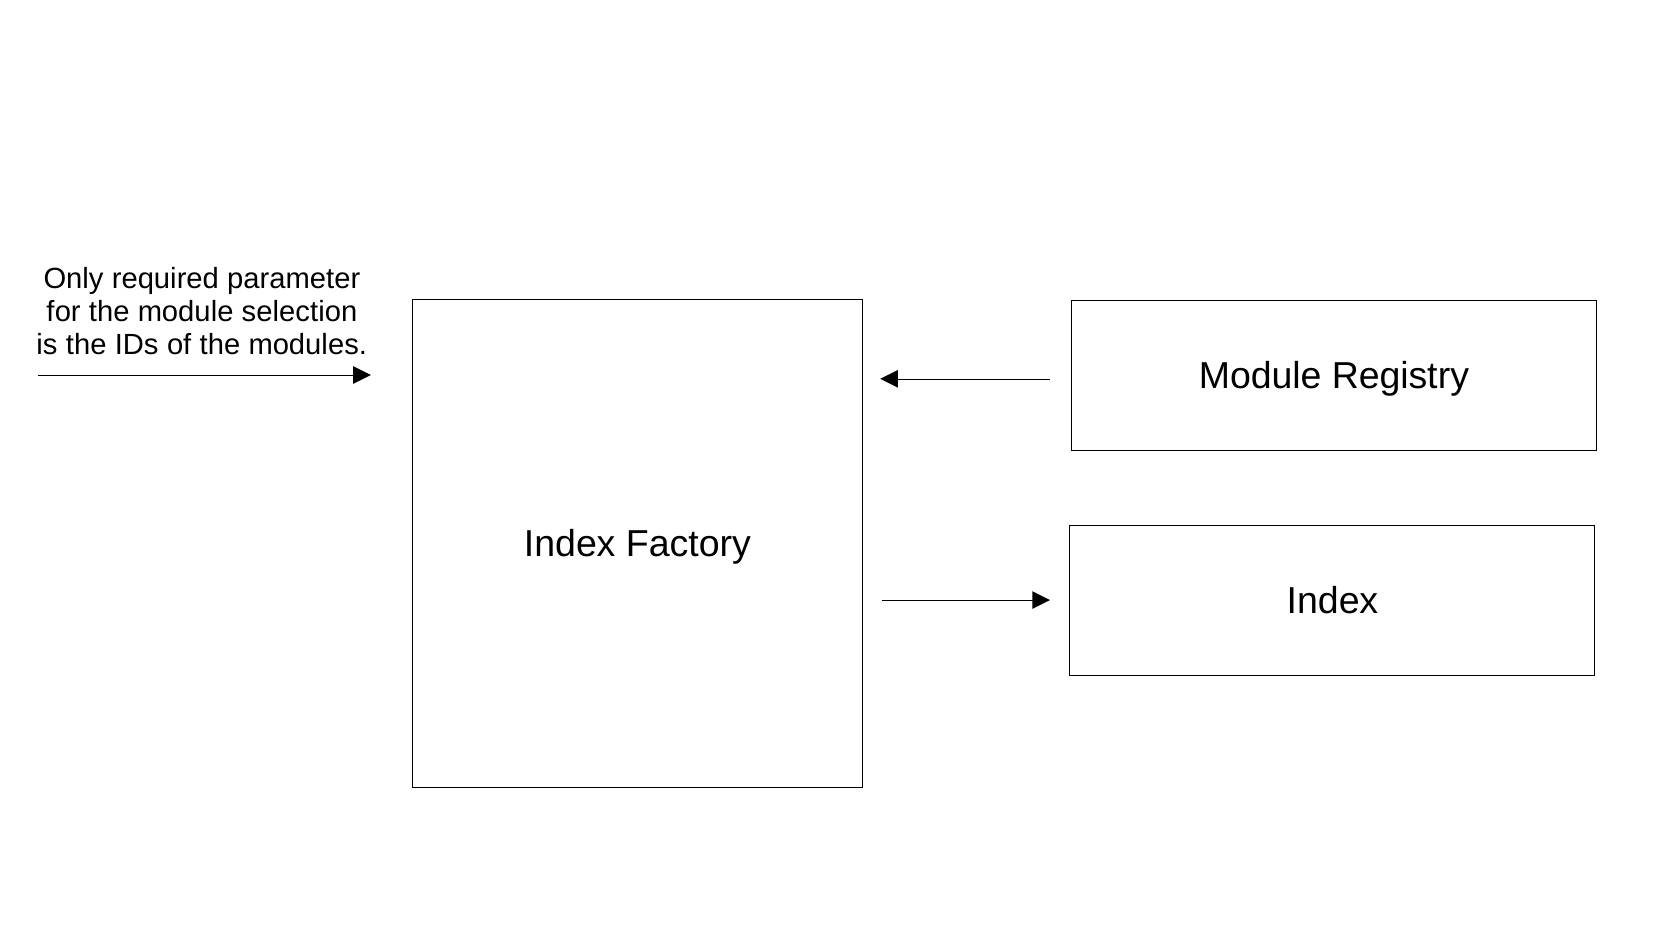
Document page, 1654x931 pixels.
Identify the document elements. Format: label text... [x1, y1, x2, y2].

list Only required parameter for the module selection is the IDs of the modules. [0, 262, 371, 451]
text_box Index [1069, 525, 1595, 676]
text_box Index Factory [412, 299, 863, 788]
text_box Module Registry [1071, 300, 1597, 451]
